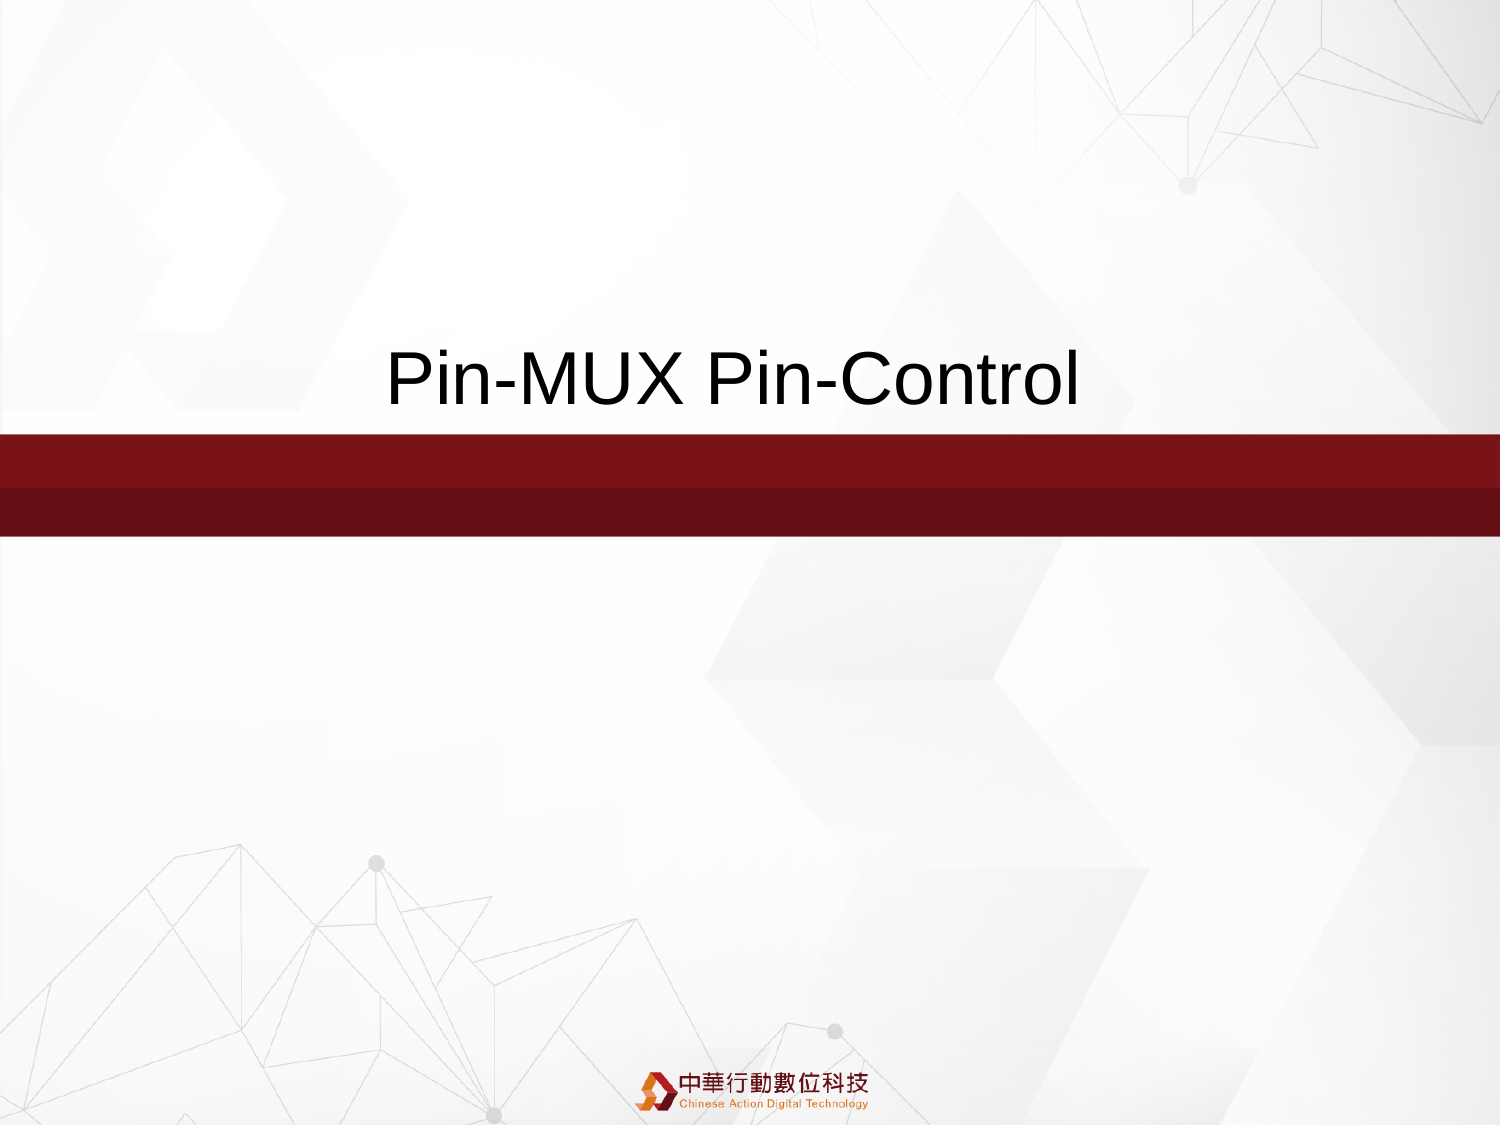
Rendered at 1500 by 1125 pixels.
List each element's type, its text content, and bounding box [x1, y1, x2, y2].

title Pin-MUX Pin-Control [45, 322, 1396, 511]
picture [0, 0, 1500, 1125]
